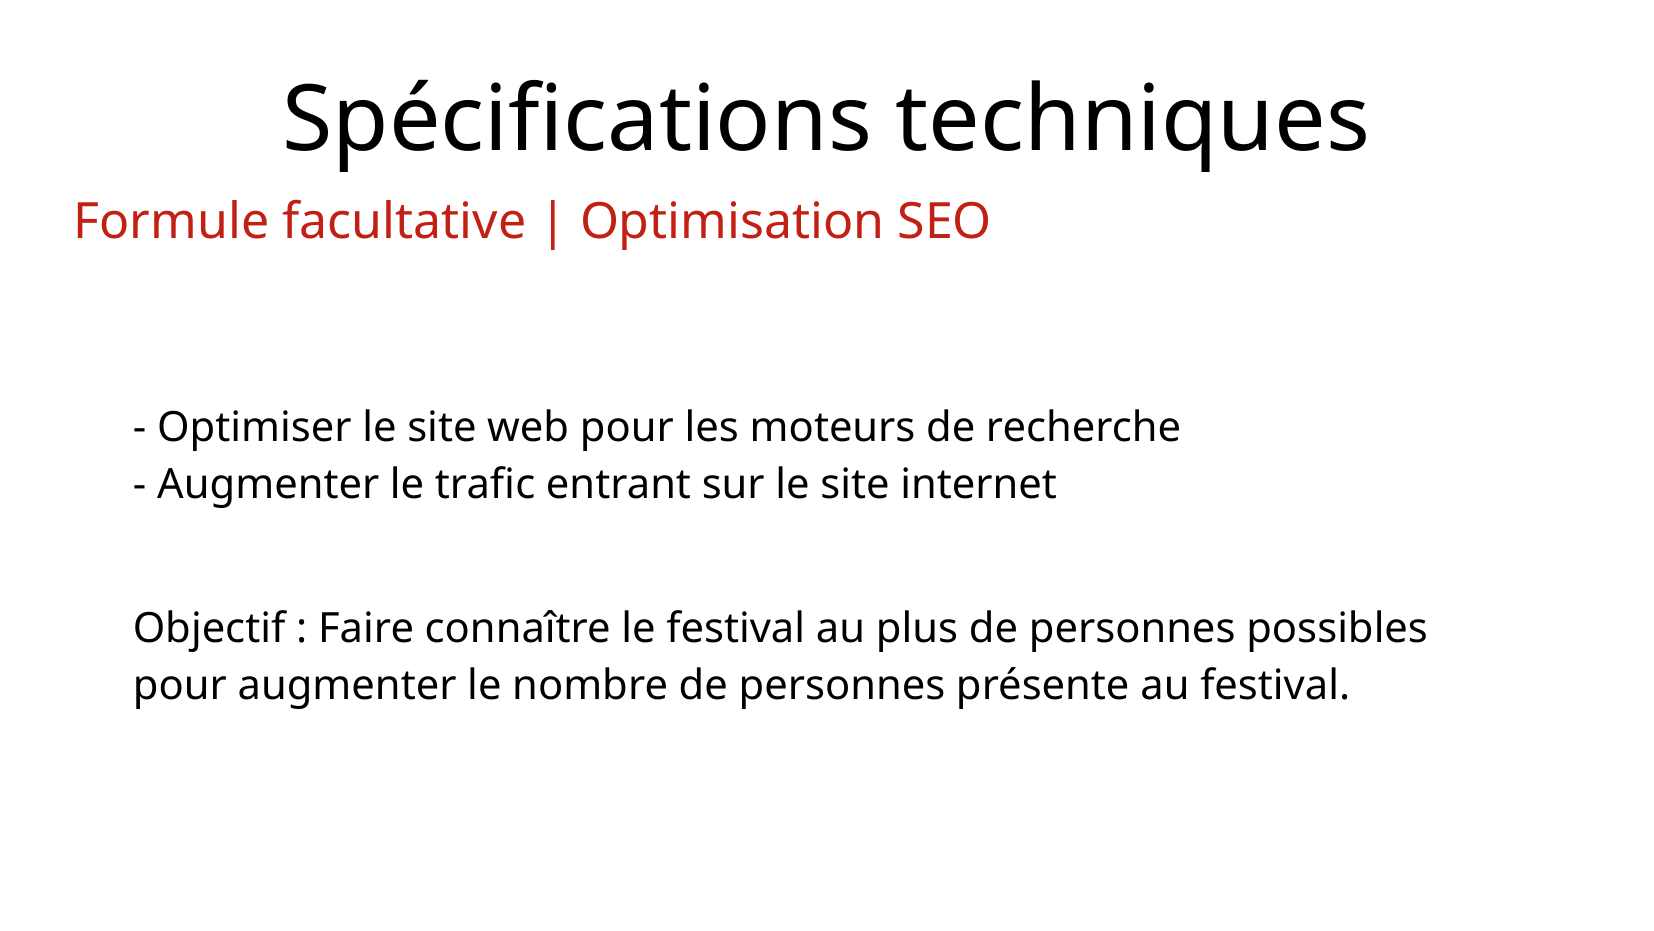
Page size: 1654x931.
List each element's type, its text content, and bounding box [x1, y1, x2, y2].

text_box - Optimiser le site web pour les moteurs de recherche - Augmenter le trafic entrant sur le site internet [118, 389, 1536, 506]
text_box Objectif : Faire connaître le festival au plus de personnes possibles pour augmenter le nombre de personnes présente au festival. [118, 590, 1536, 707]
title Spécifications techniques [82, 37, 1571, 193]
text_box Formule facultative | Optimisation SEO [59, 177, 1123, 253]
